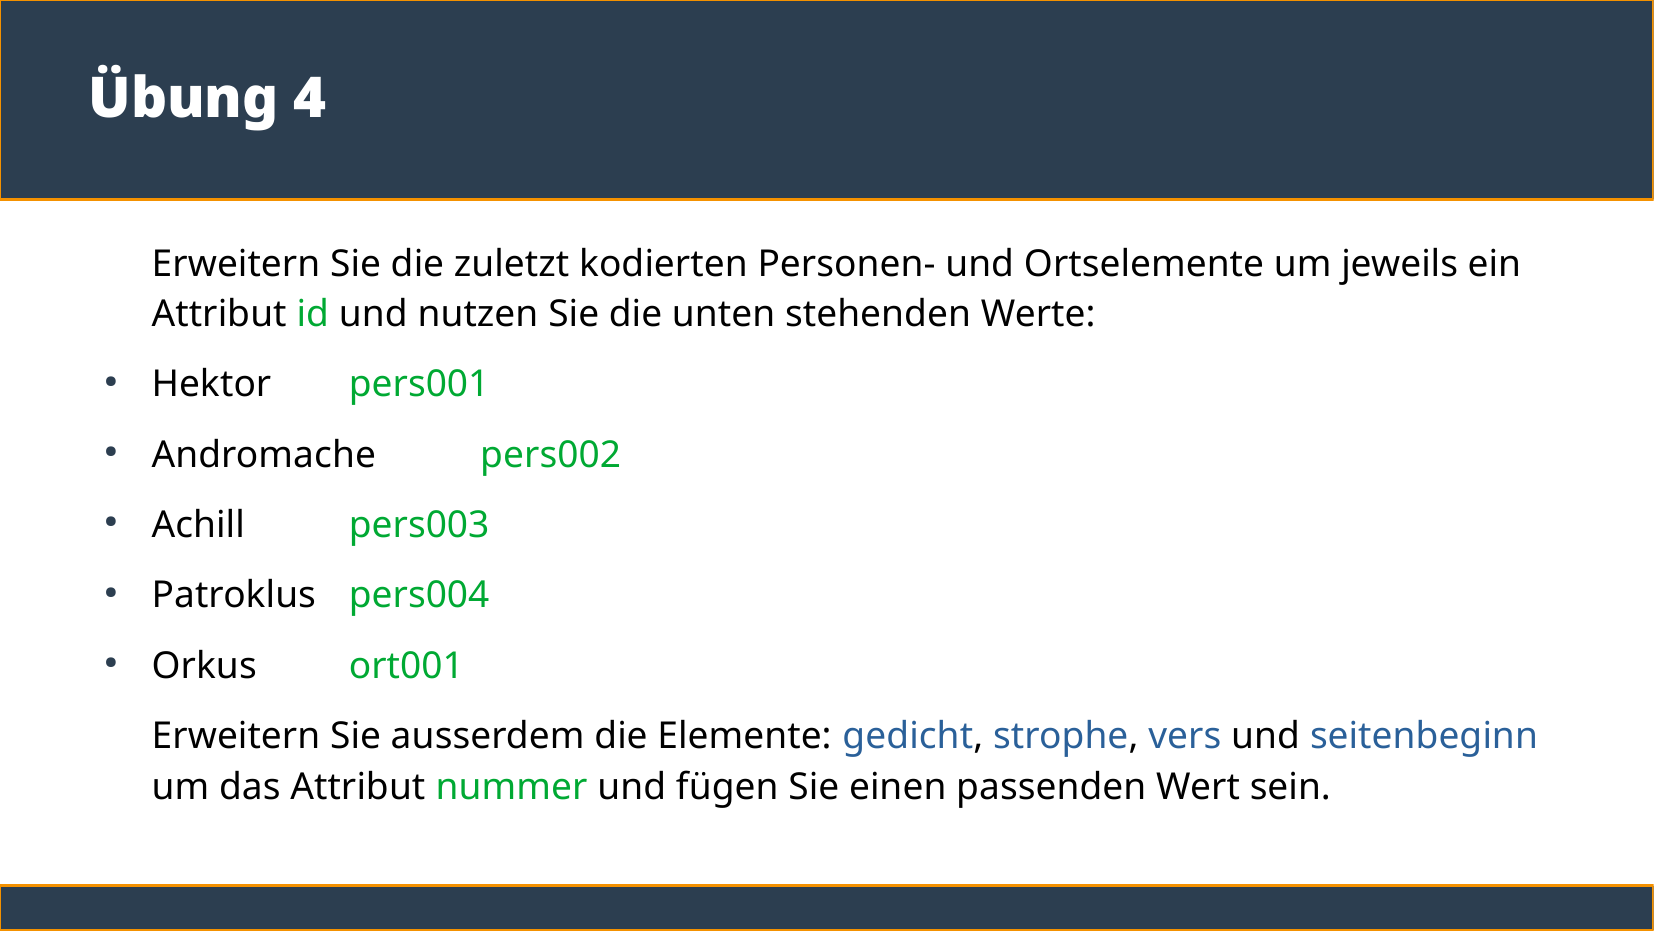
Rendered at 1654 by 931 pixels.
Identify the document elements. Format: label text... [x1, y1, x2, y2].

list Erweitern Sie die zuletzt kodierten Personen- und Ortselemente um jeweils ein Attribut id und nutzen Sie die unten stehenden Werte: Hektor pers001 Andromache pers002 Achill pers003 Patroklus pers004 Orkus ort001 Erweitern Sie ausserdem die Elemente: gedicht, strophe, vers und seitenbeginn um das Attribut nummer und fügen Sie einen passenden Wert sein. [88, 236, 1565, 813]
title Übung 4 [88, 14, 1565, 178]
